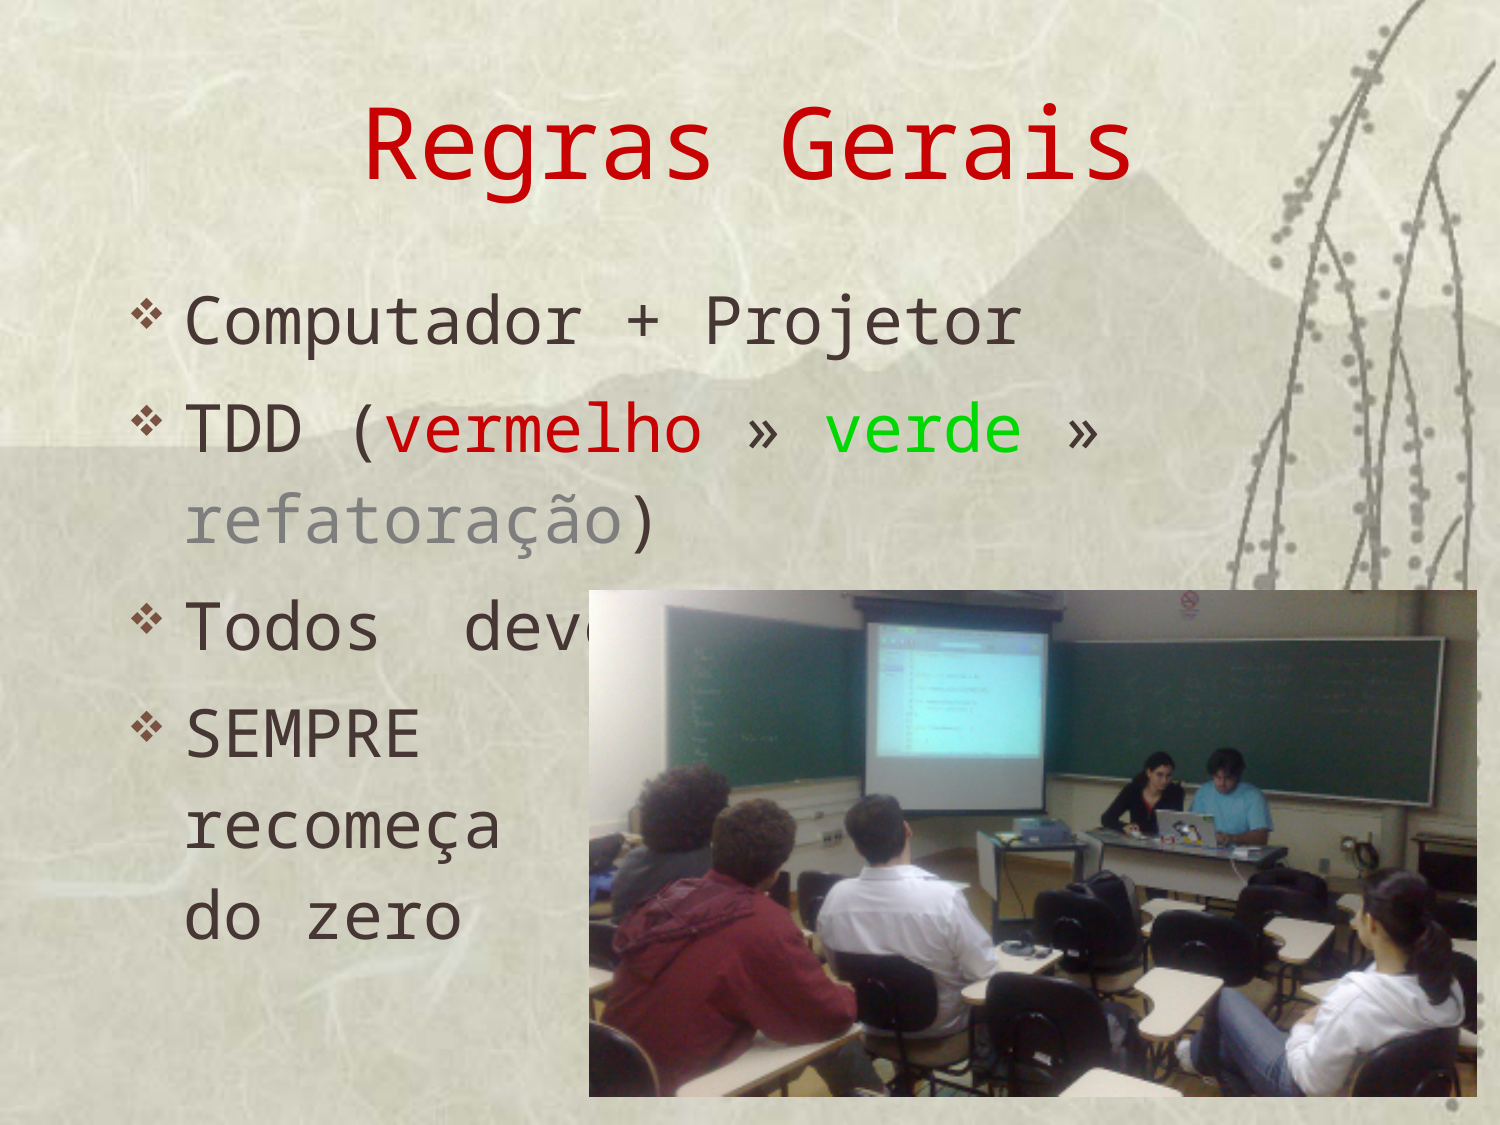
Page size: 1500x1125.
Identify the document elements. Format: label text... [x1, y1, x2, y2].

title Regras Gerais [112, 46, 1388, 235]
list Computador + Projetor TDD (vermelho » verde » refatoração) Todos devem entender SEMPRE recomeça do zero [112, 265, 1388, 1070]
picture [0, 0, 1500, 1125]
